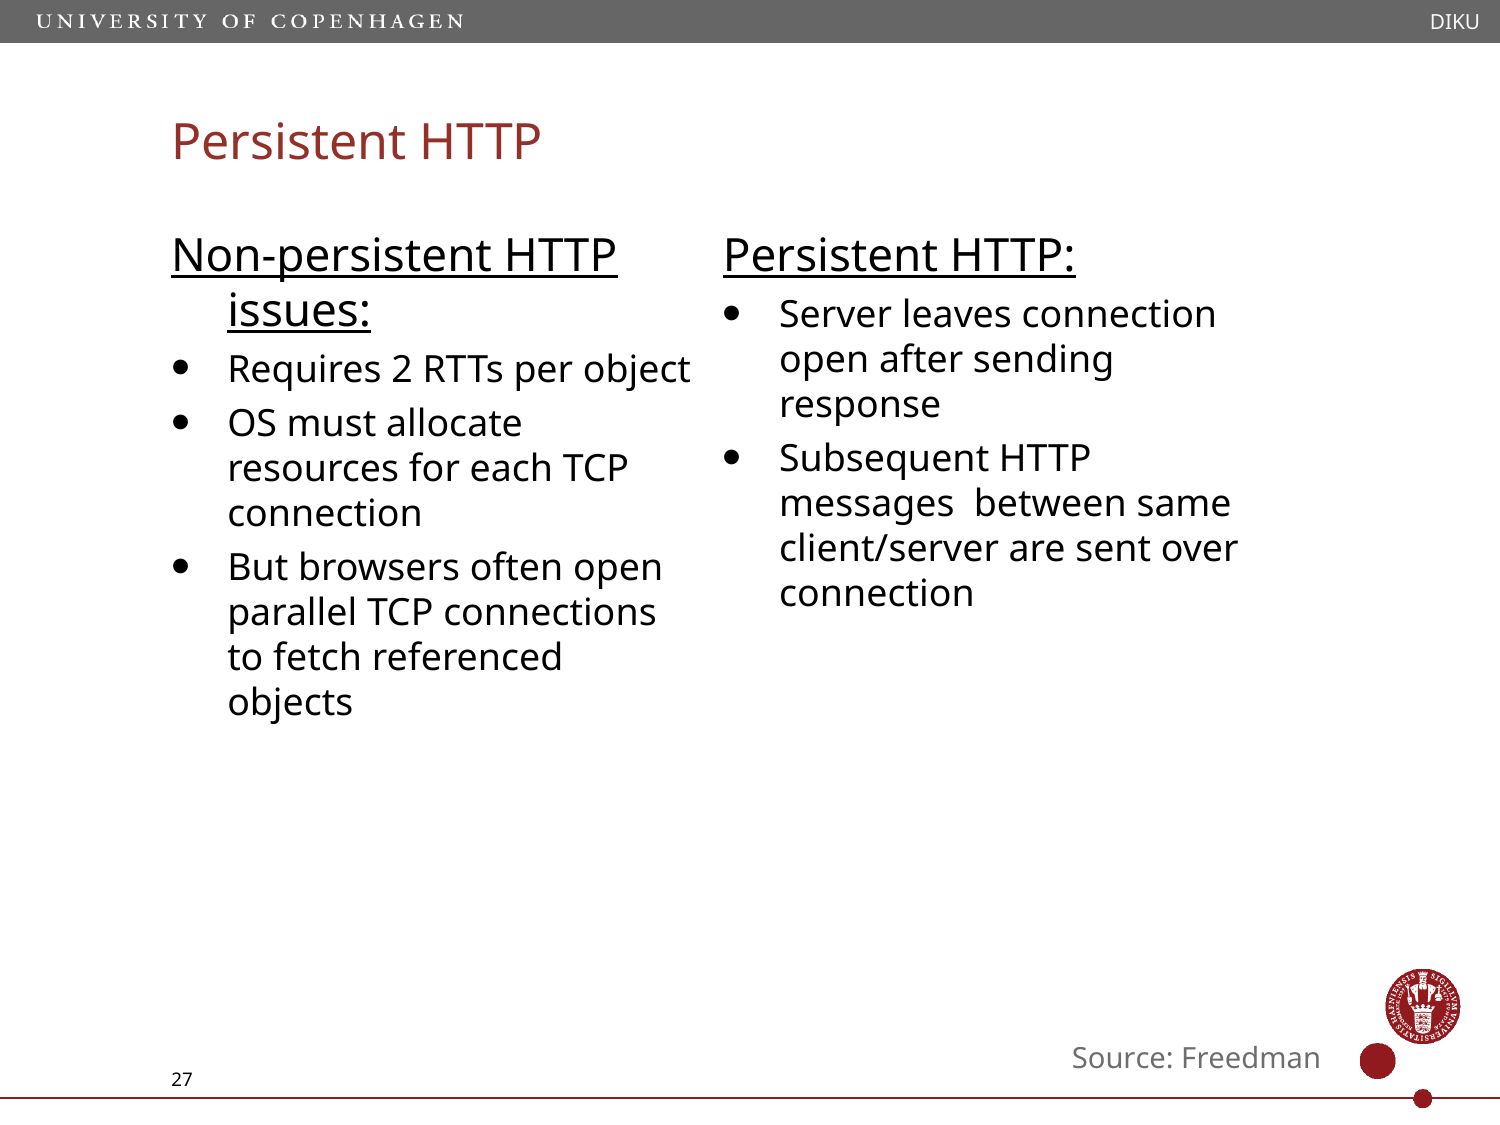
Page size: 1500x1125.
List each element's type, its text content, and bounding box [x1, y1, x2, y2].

text_box DIKU [469, 0, 1495, 43]
text_box <number> [171, 1067, 522, 1092]
list Non-persistent HTTP issues: Requires 2 RTTs per object OS must allocate resources for each TCP connection But browsers often open parallel TCP connections to fetch referenced objects [171, 225, 698, 961]
text_box Source: Freedman [1057, 1031, 1377, 1083]
picture [0, 910, 1500, 1122]
title Persistent HTTP [171, 75, 1329, 171]
list Persistent HTTP: Server leaves connection open after sending response Subsequent HTTP messages between same client/server are sent over connection [722, 225, 1251, 961]
